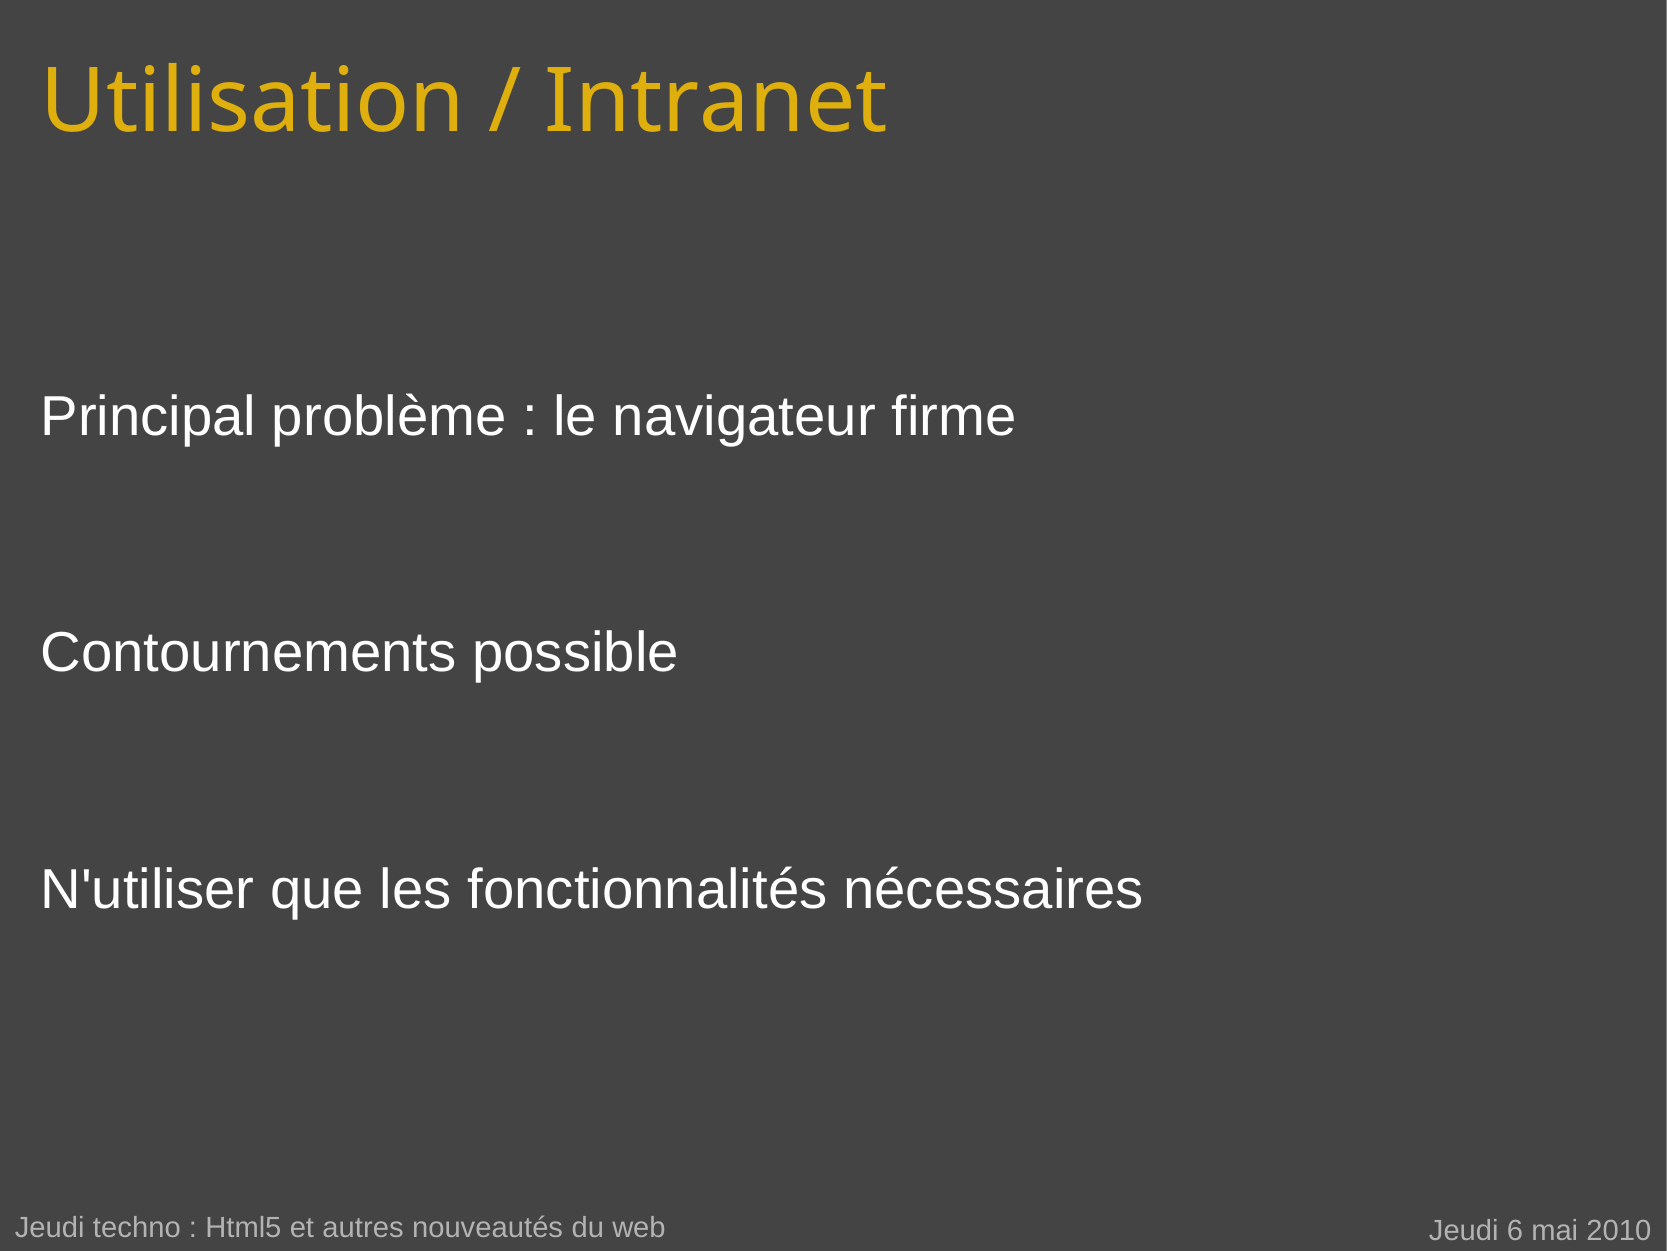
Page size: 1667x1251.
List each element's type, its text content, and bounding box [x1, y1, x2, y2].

title Utilisation / Intranet [40, 50, 1626, 200]
picture [0, 0, 1667, 1251]
list Principal problème : le navigateur firme Contournements possible N'utiliser que les fonctionnalités nécessaires [40, 300, 1627, 1201]
